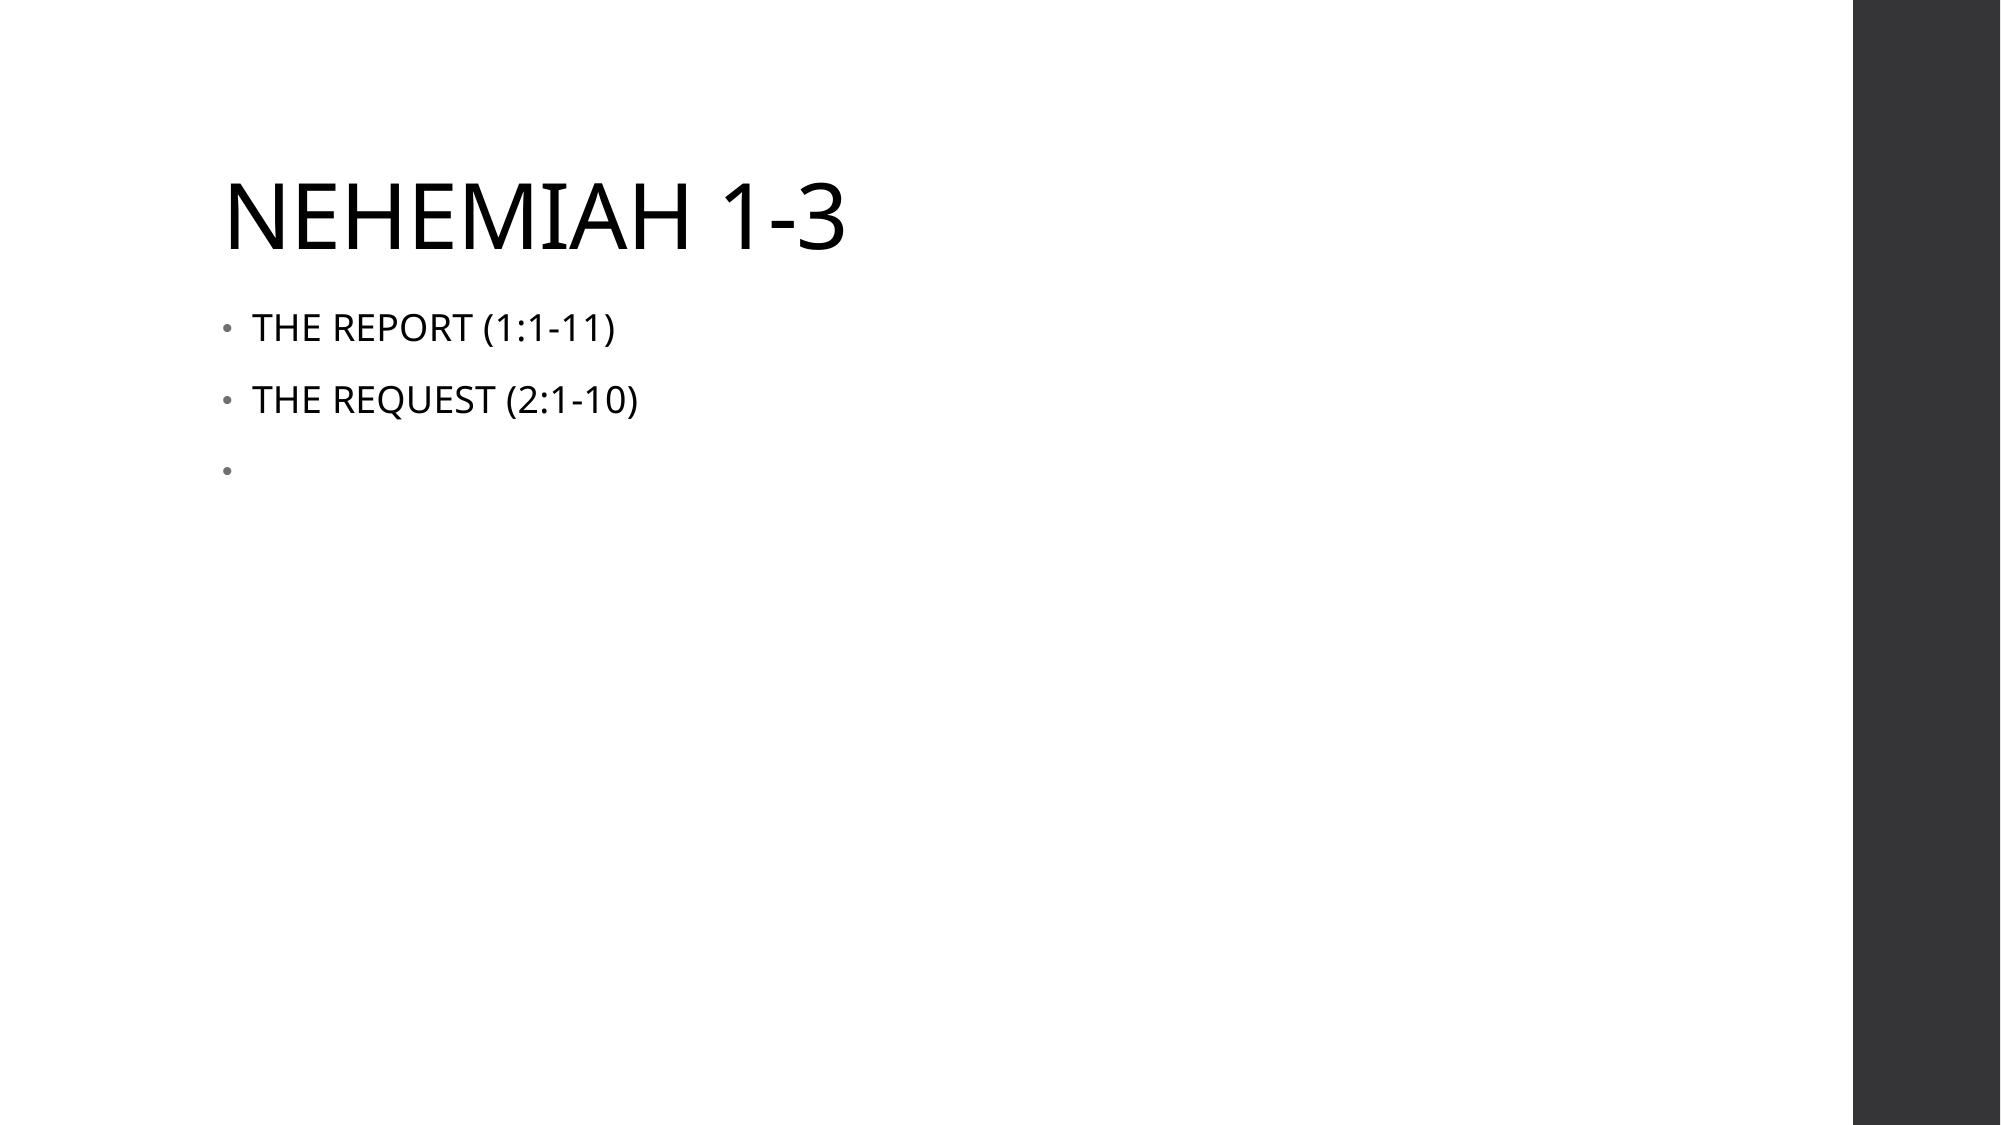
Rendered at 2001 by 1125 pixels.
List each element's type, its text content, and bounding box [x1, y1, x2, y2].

title NEHEMIAH 1-3 [206, 60, 1797, 278]
list THE REPORT (1:1-11) THE REQUEST (2:1-10) [206, 299, 1617, 1014]
